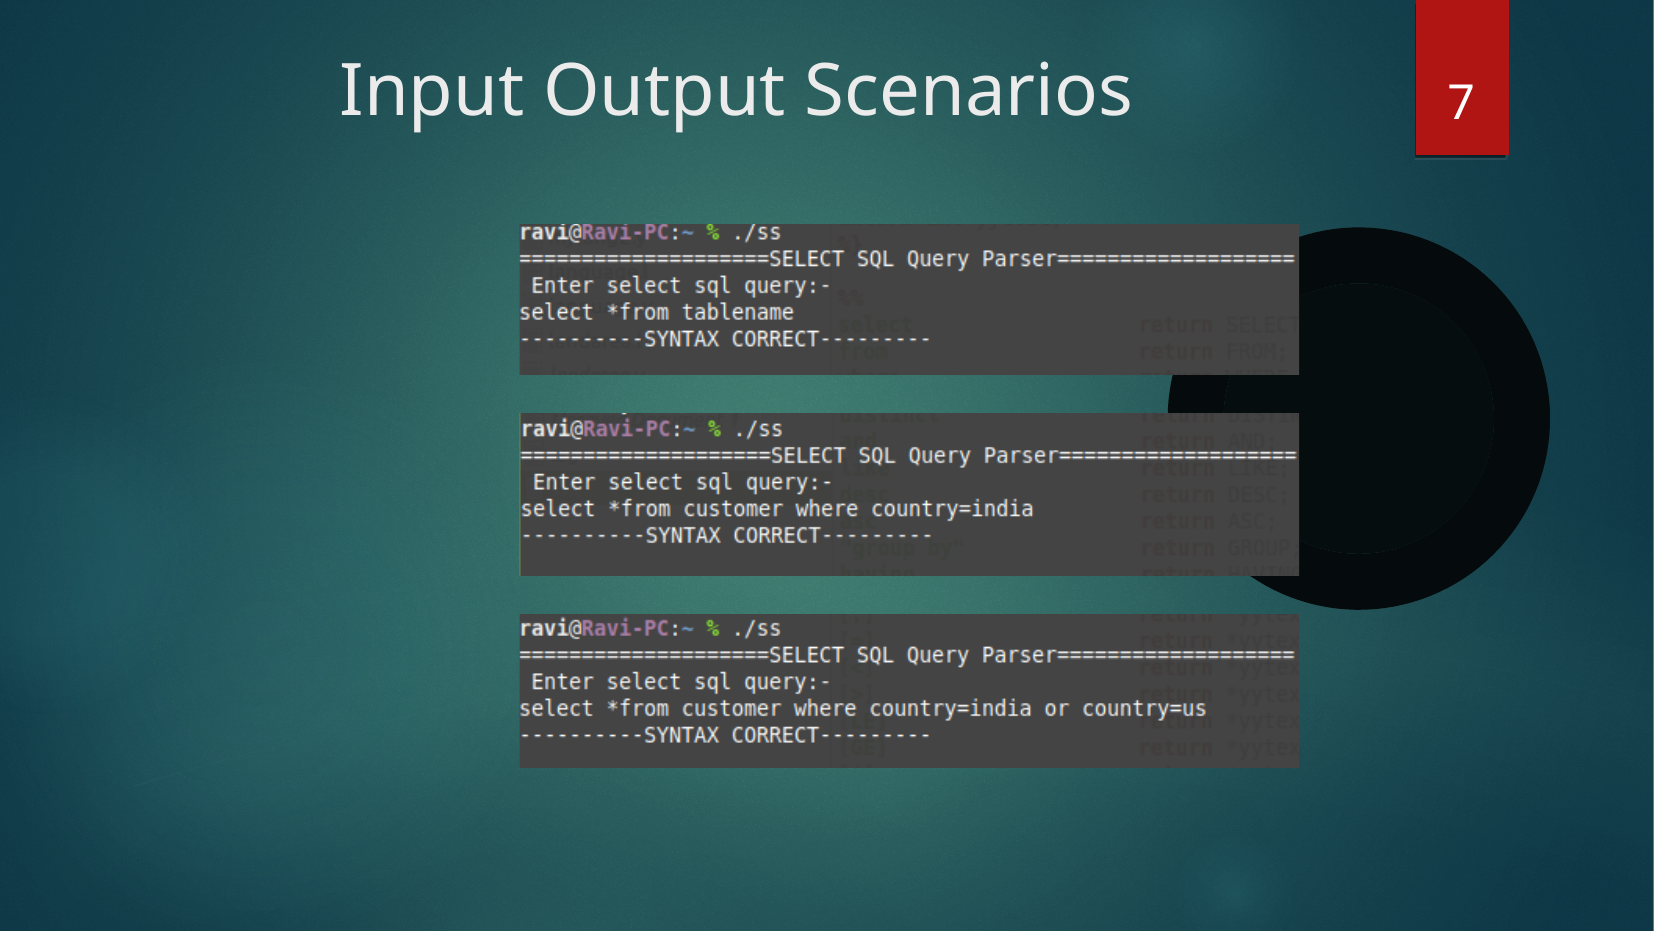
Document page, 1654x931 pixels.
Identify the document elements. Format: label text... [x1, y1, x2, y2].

picture [519, 224, 1300, 375]
picture [519, 614, 1300, 768]
picture [519, 413, 1300, 576]
title Input Output Scenarios [324, 35, 1654, 190]
